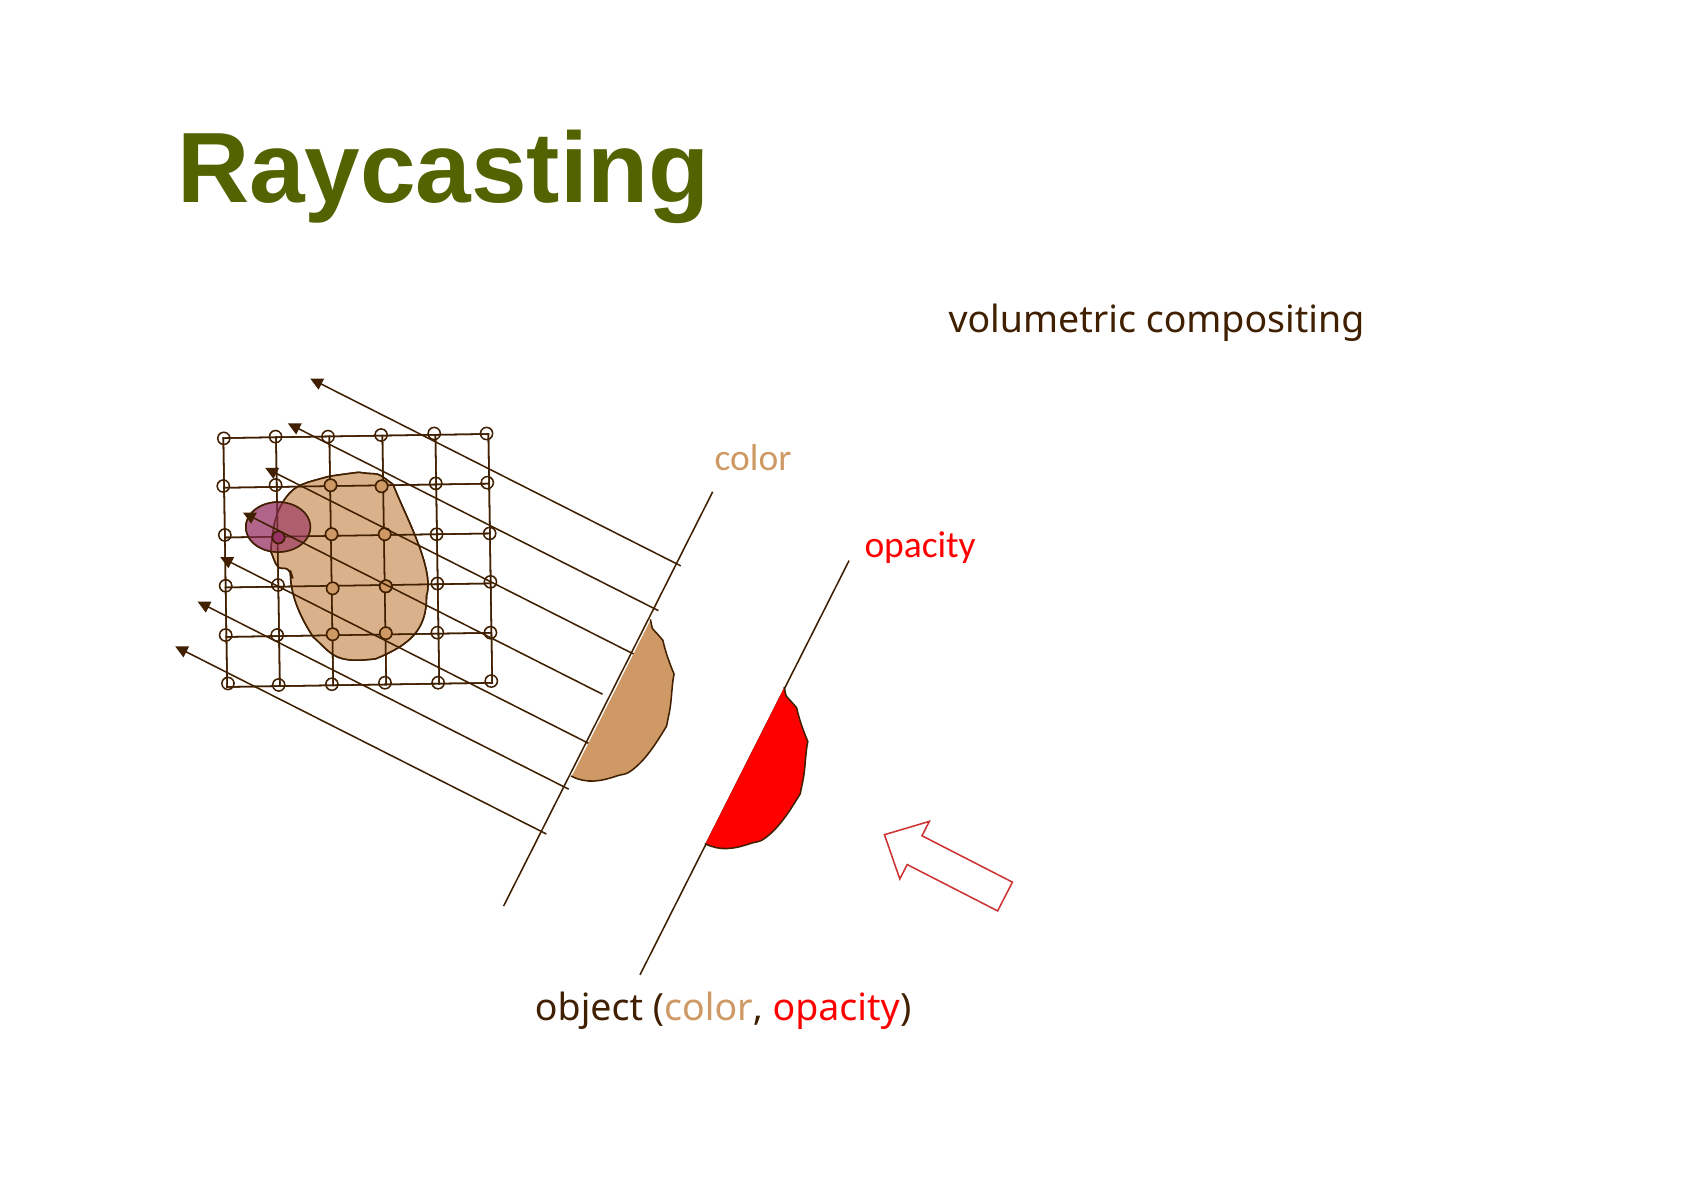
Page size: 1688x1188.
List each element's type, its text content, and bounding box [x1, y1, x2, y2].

text_box [404, 536, 419, 544]
text_box [252, 488, 428, 586]
text_box [293, 596, 384, 661]
text_box [387, 643, 398, 654]
text_box color [699, 424, 1288, 486]
text_box [301, 472, 415, 534]
text_box volumetric compositing [933, 287, 1380, 348]
title Raycasting [162, 74, 1438, 263]
text_box [393, 586, 428, 604]
text_box [245, 520, 426, 647]
text_box [705, 687, 808, 849]
text_box opacity [849, 512, 1438, 573]
text_box [571, 620, 675, 782]
text_box object (color, opacity) [520, 974, 927, 1036]
